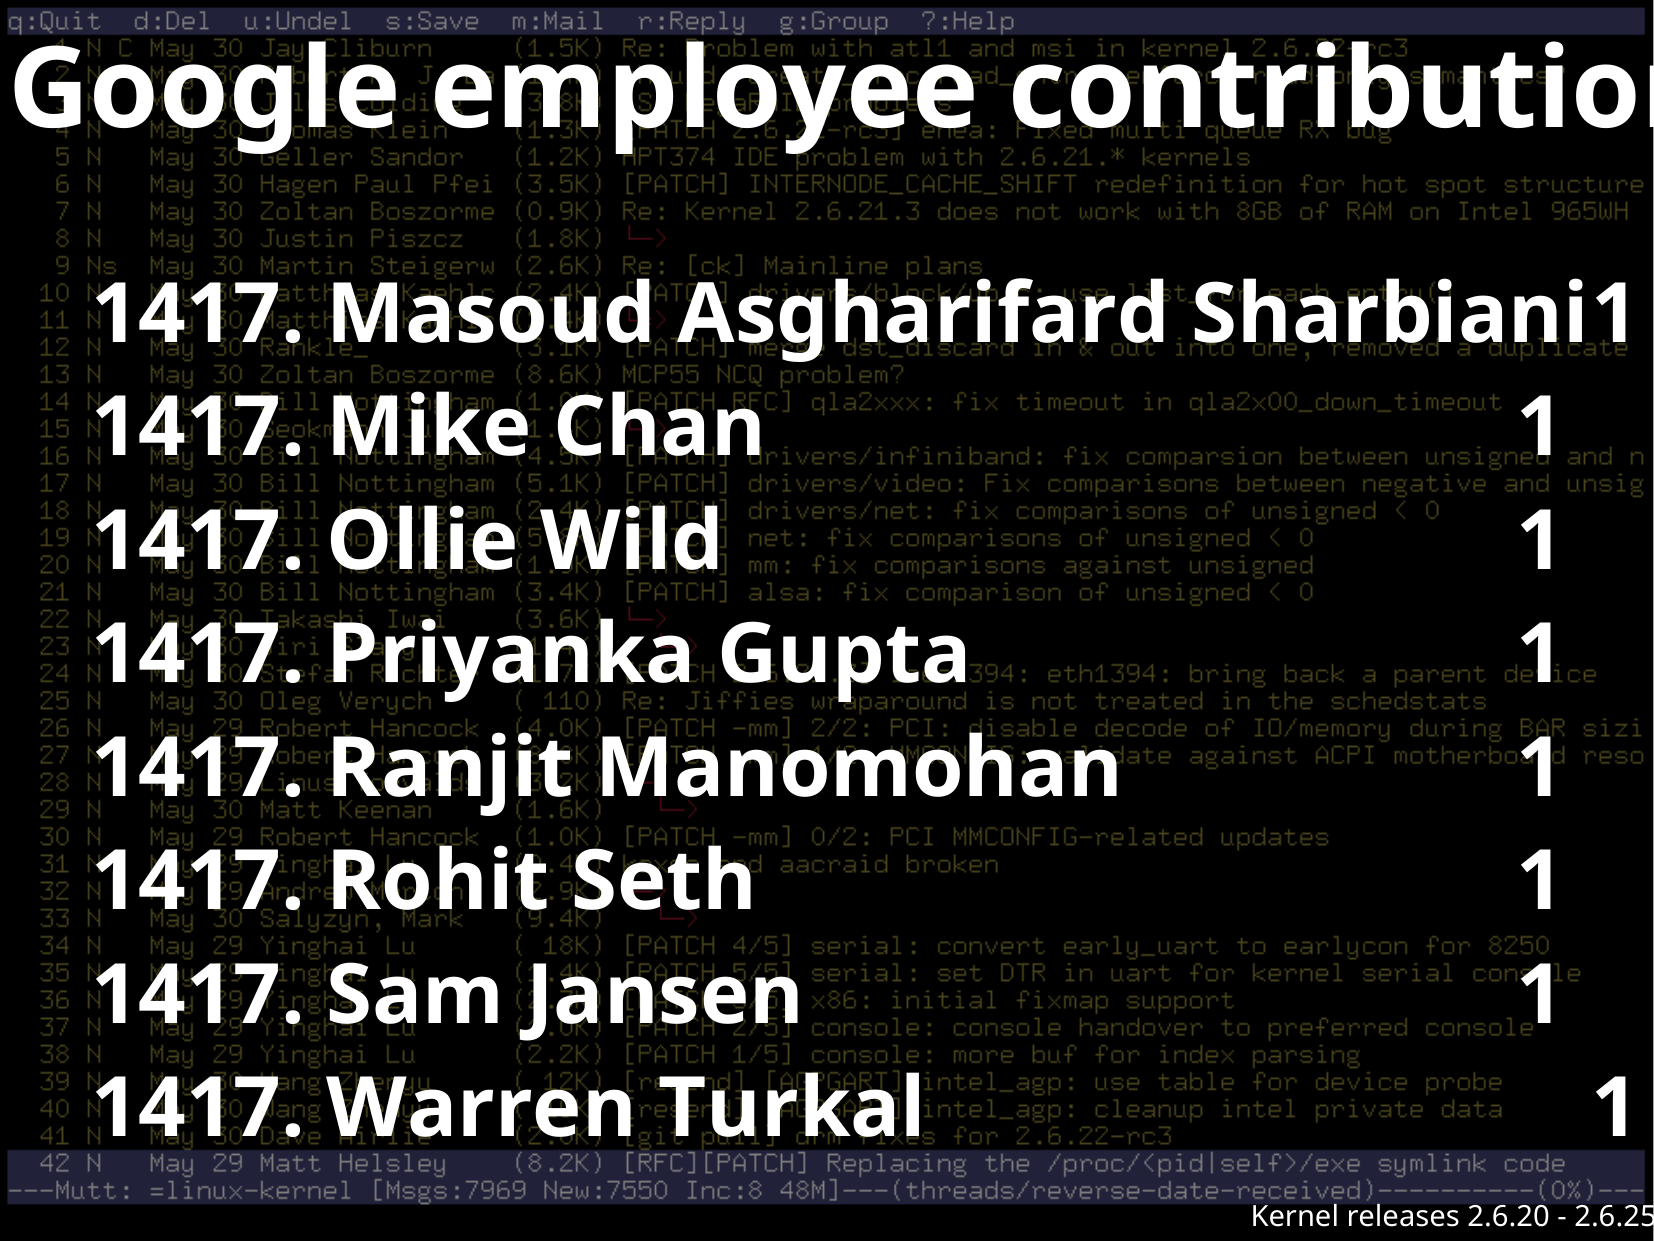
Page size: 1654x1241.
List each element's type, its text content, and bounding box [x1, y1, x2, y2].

text_box 1417. Masoud Asgharifard Sharbiani 1 1417. Mike Chan 1 1417. Ollie Wild 1 1417. Priyanka Gupta 1 1417. Ranjit Manomohan 1 1417. Rohit Seth 1 1417. Sam Jansen 1 1417. Warren Turkal 1 [76, 132, 1580, 1047]
text_box Google employee contributions [0, 0, 1654, 151]
picture [0, 151, 1654, 1241]
text_box Kernel releases 2.6.20 - 2.6.25 [1235, 1187, 1654, 1238]
